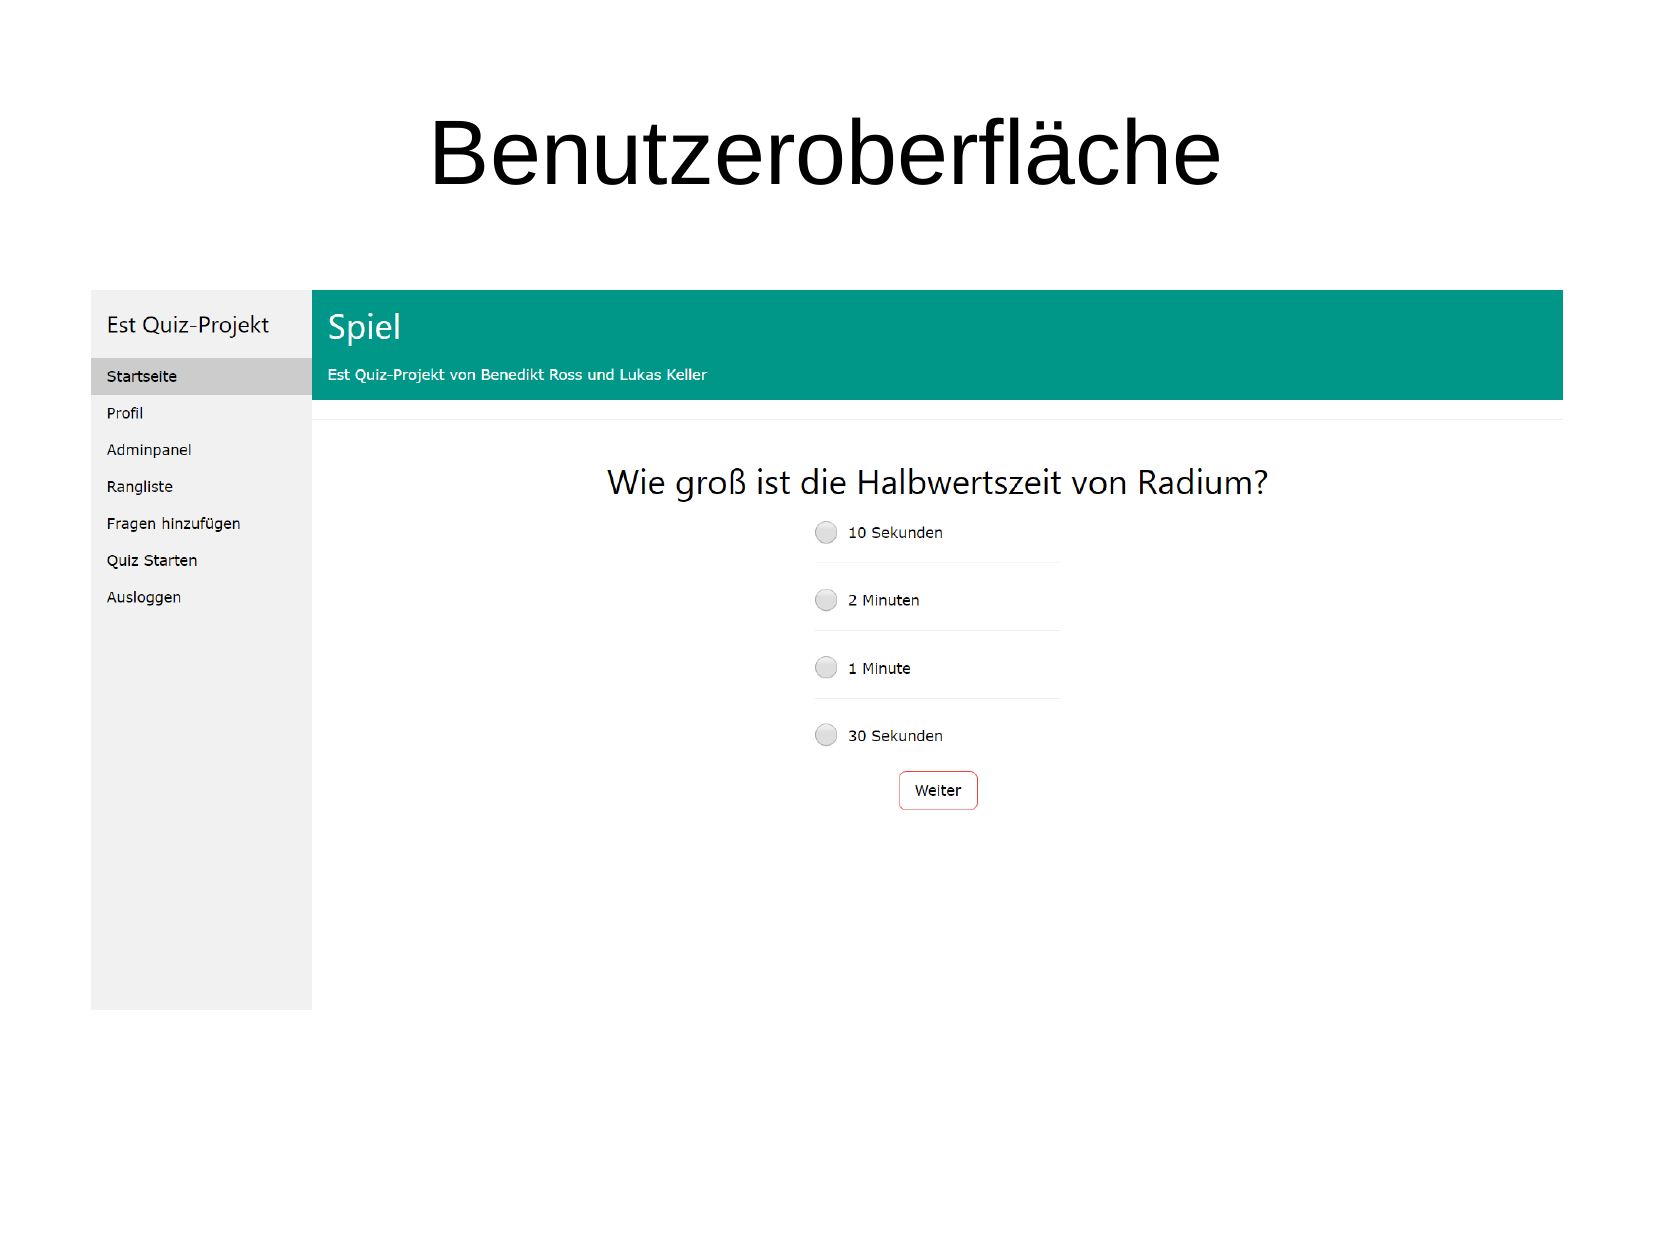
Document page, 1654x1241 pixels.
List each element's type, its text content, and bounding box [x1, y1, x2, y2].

title Benutzeroberfläche [82, 49, 1571, 257]
picture [91, 290, 1563, 1010]
